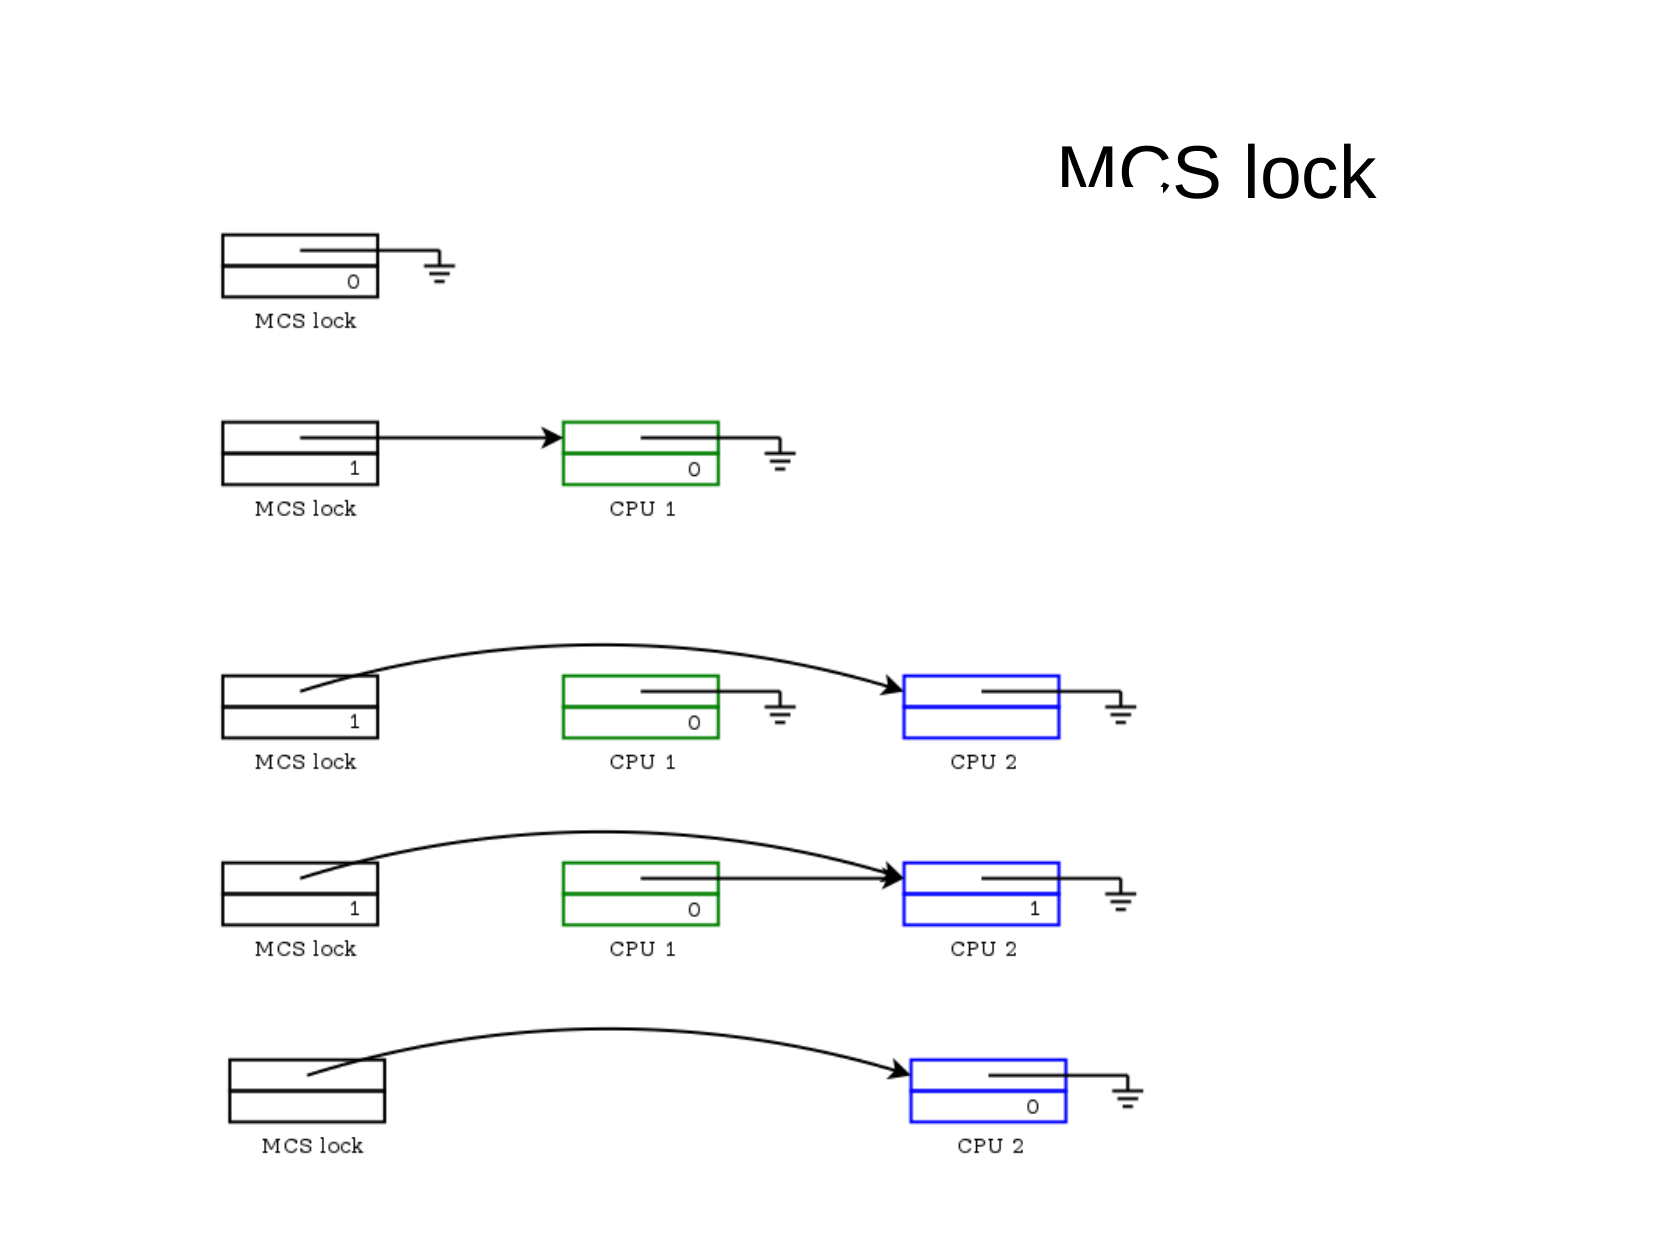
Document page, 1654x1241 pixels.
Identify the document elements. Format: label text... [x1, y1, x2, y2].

title MCS lock [825, 78, 1609, 267]
picture [206, 374, 1163, 535]
picture [206, 815, 1163, 976]
picture [213, 1012, 1170, 1172]
picture [206, 187, 1163, 347]
picture [206, 628, 1163, 788]
